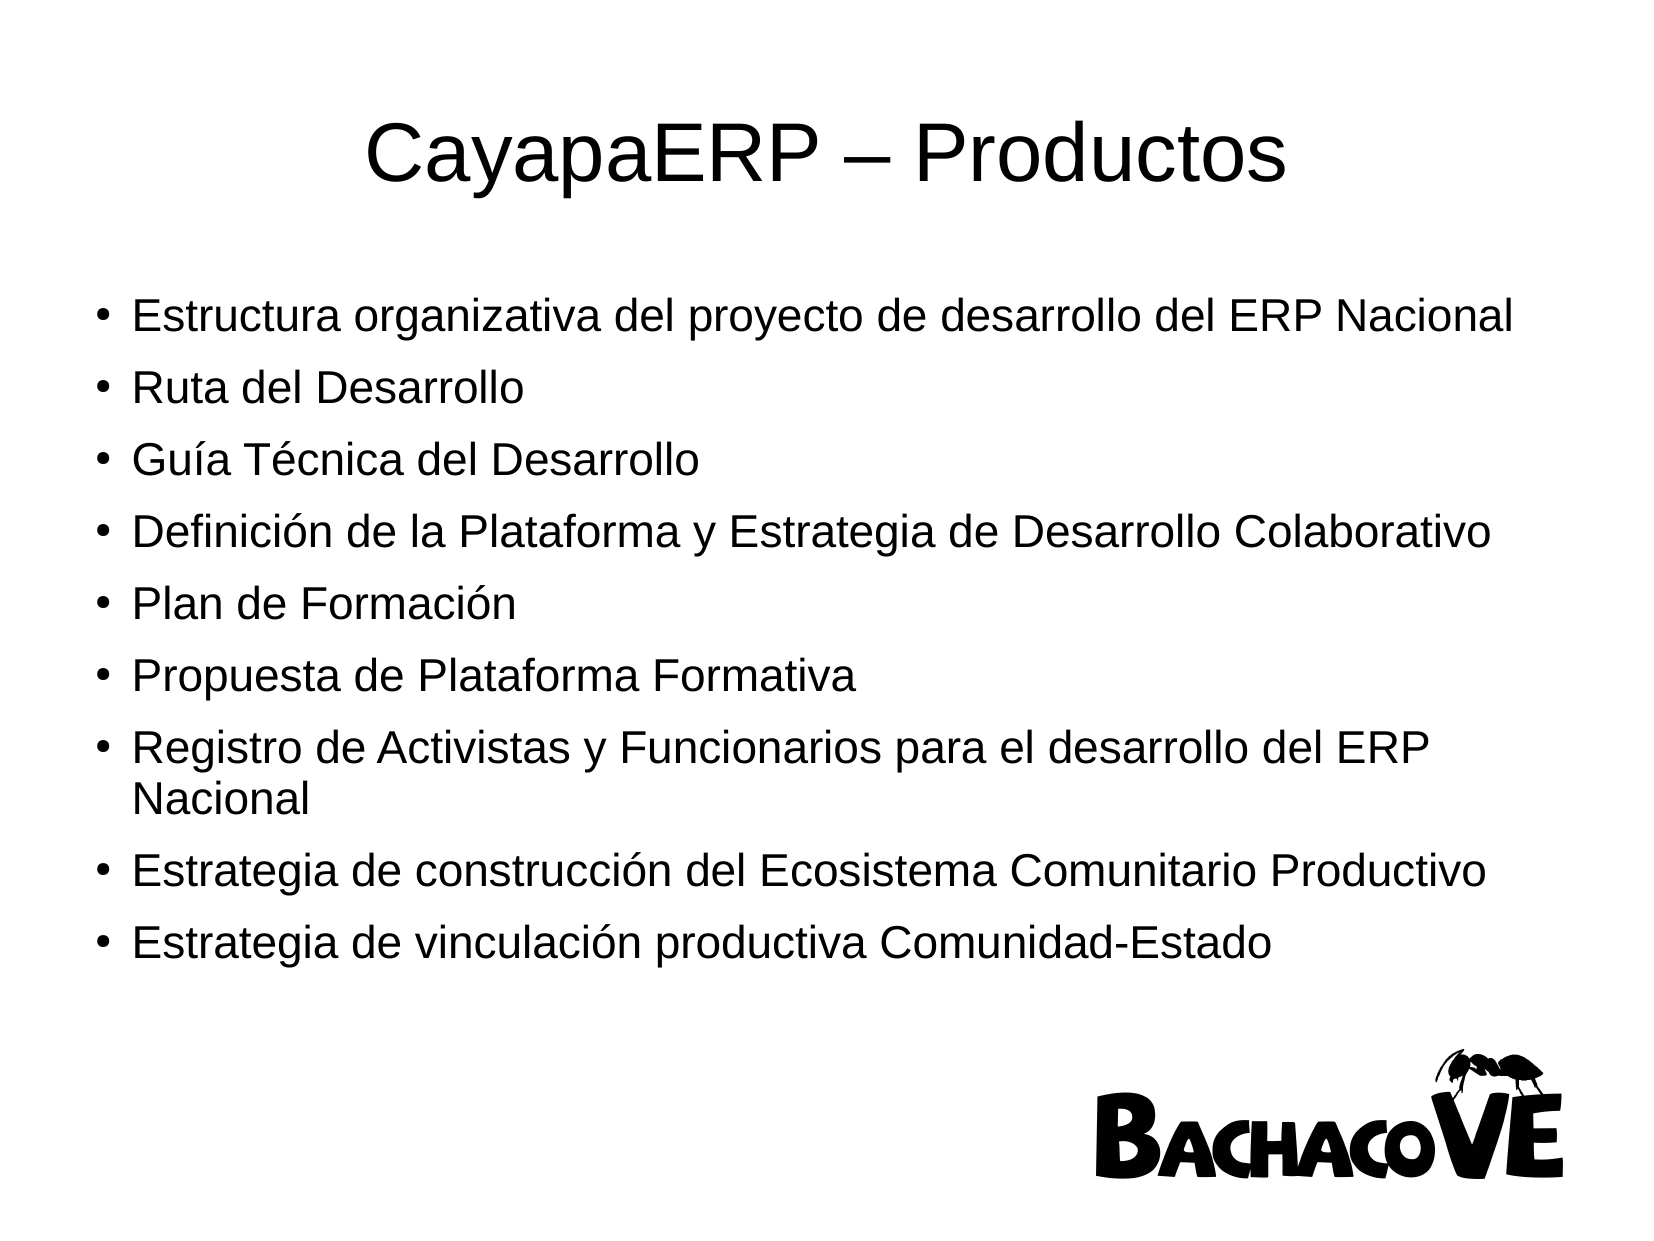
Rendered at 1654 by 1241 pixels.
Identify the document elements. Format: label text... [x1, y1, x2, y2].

list Estructura organizativa del proyecto de desarrollo del ERP Nacional Ruta del Desarrollo Guía Técnica del Desarrollo Definición de la Plataforma y Estrategia de Desarrollo Colaborativo Plan de Formación Propuesta de Plataforma Formativa Registro de Activistas y Funcionarios para el desarrollo del ERP Nacional Estrategia de construcción del Ecosistema Comunitario Productivo Estrategia de vinculación productiva Comunidad-Estado [82, 290, 1538, 1010]
title CayapaERP – Productos [82, 49, 1571, 257]
picture [1096, 1049, 1563, 1179]
